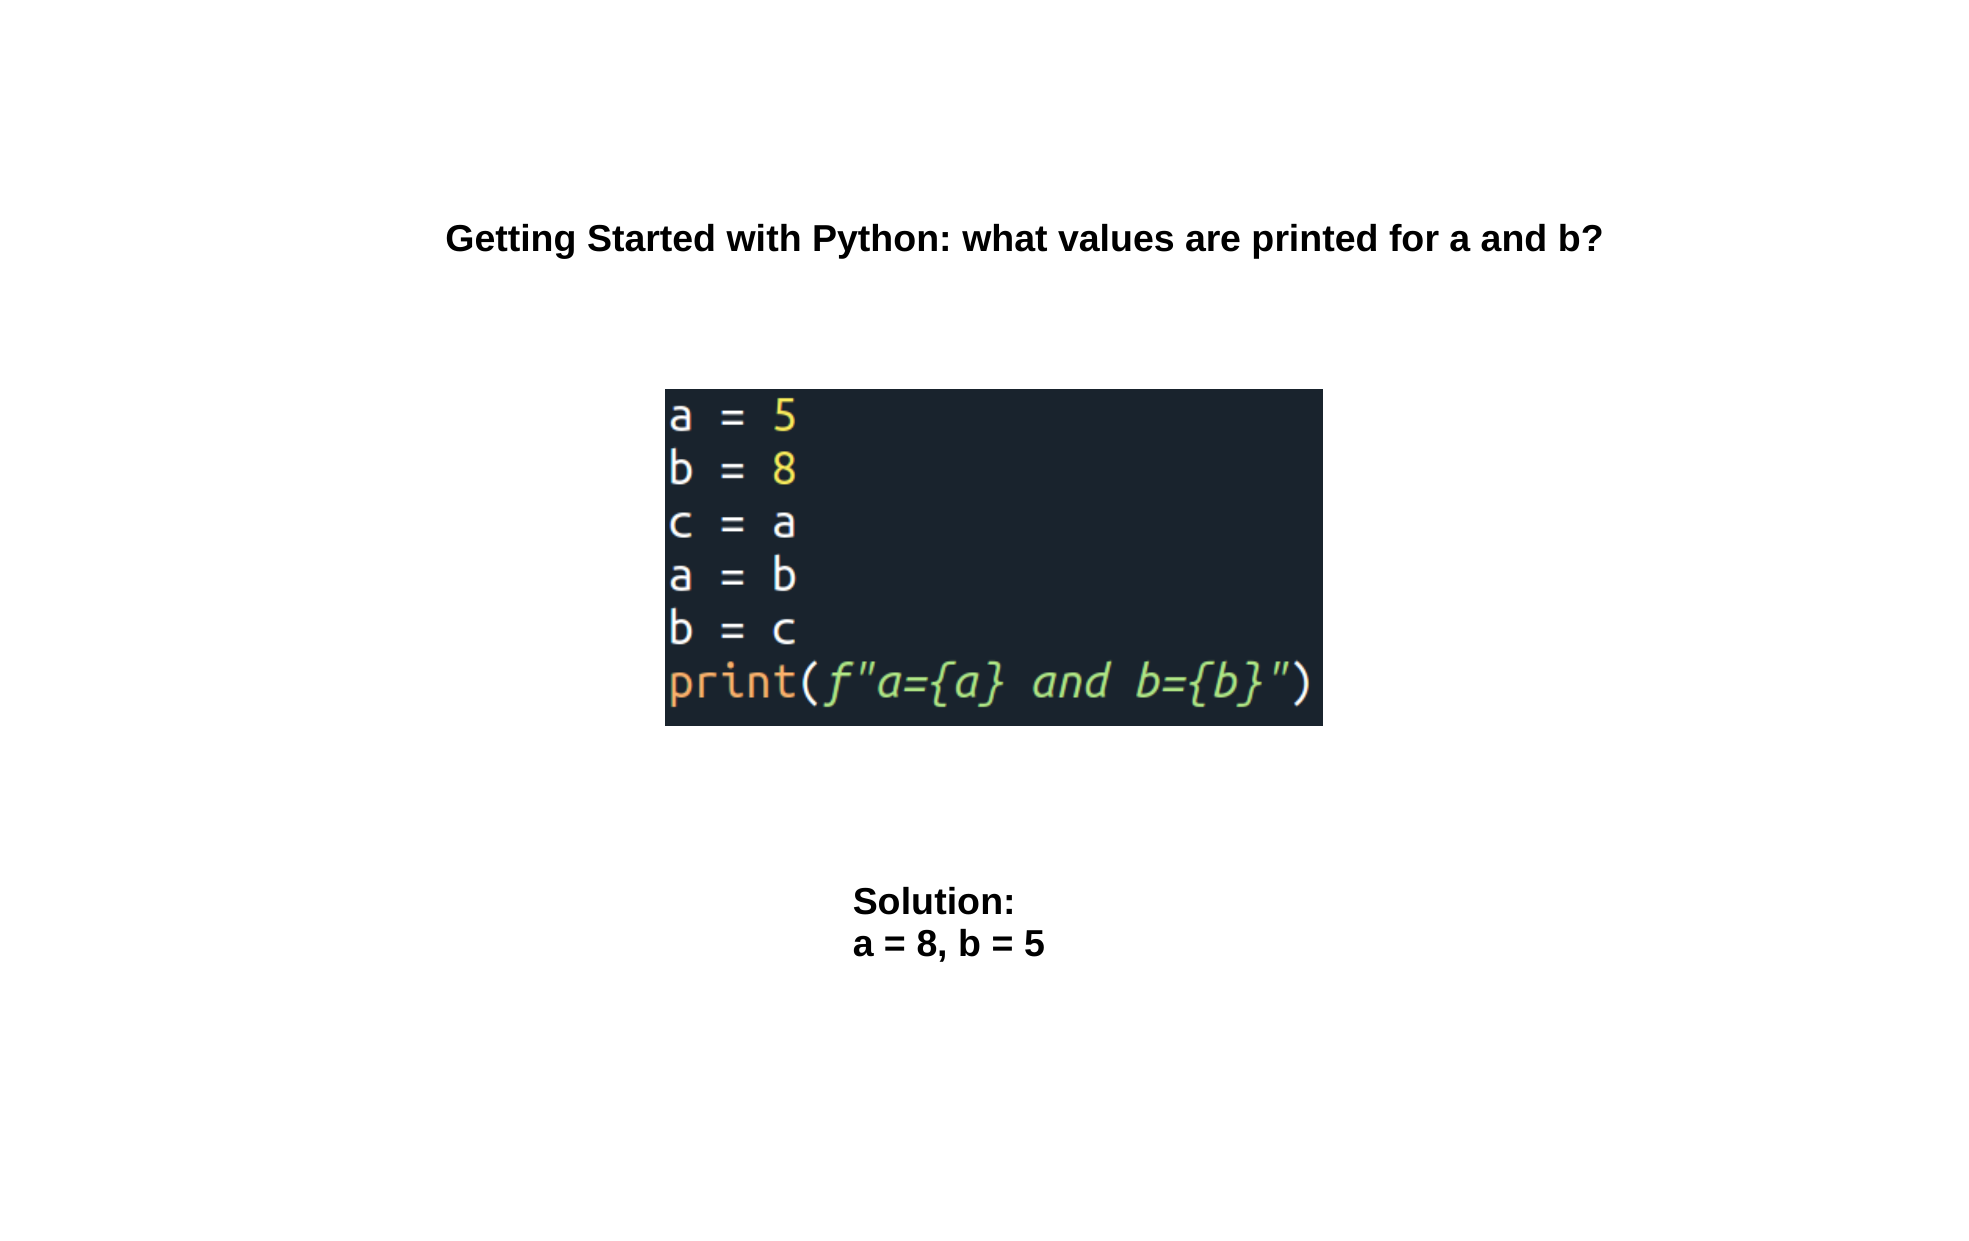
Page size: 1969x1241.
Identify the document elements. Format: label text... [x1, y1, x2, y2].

text_box Solution: a = 8, b = 5 [838, 873, 1111, 972]
picture [665, 389, 1323, 726]
text_box Getting Started with Python: what values are printed for a and b? [430, 210, 1621, 267]
